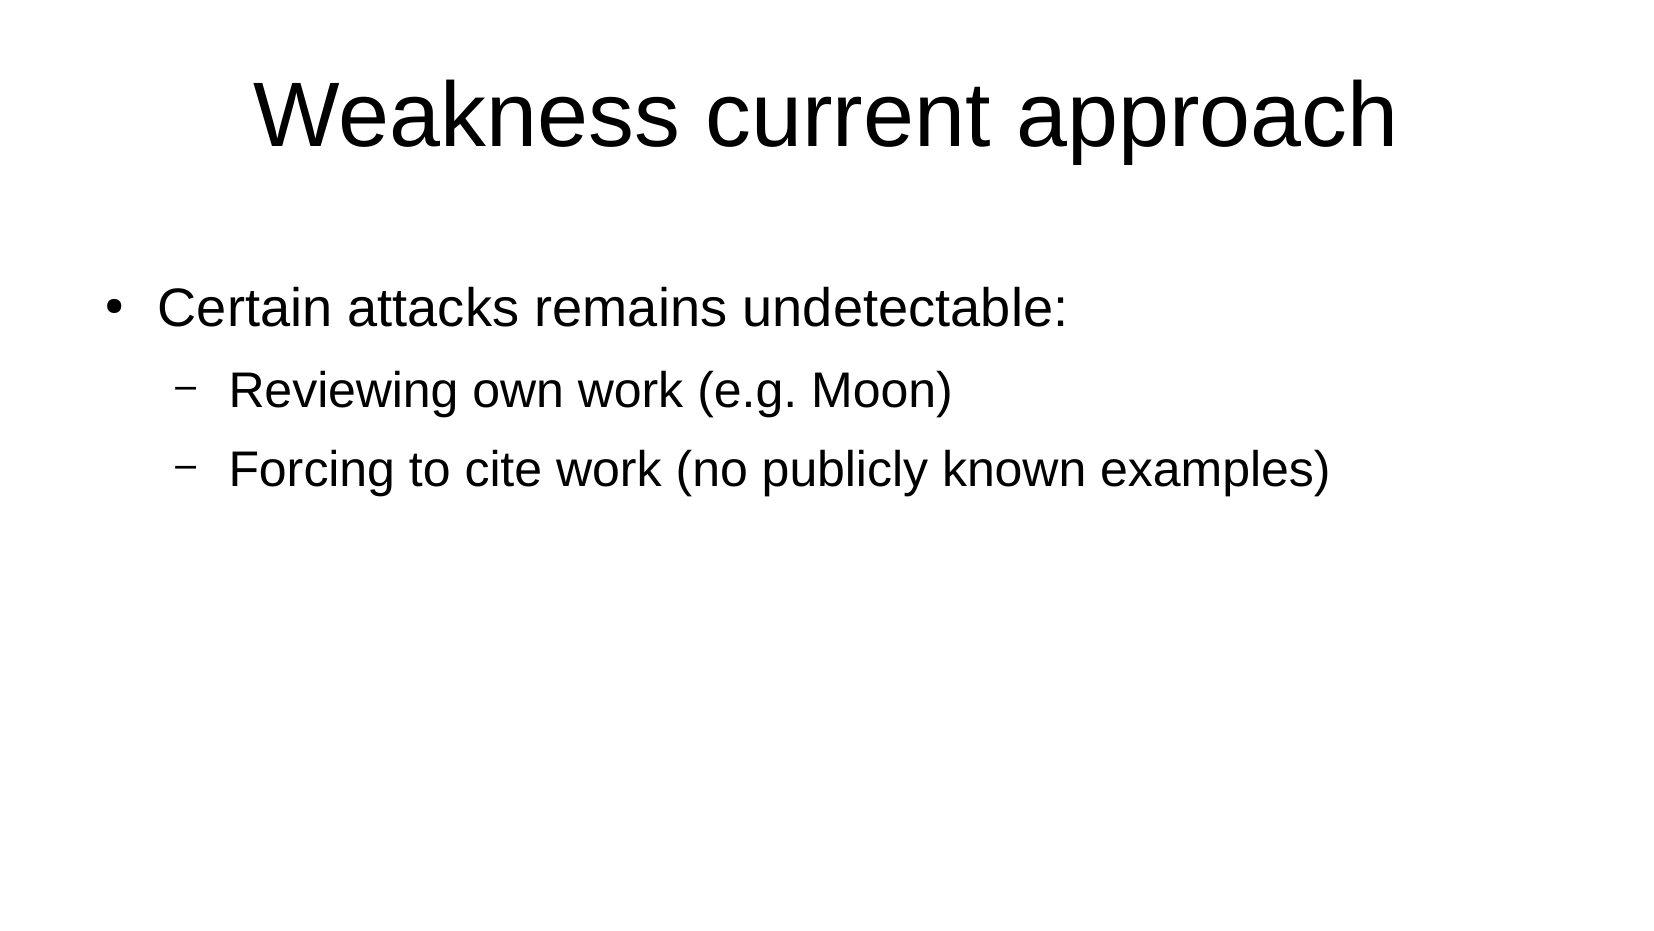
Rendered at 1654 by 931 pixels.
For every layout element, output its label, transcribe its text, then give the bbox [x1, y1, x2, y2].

title Weakness current approach [82, 12, 1571, 218]
list Certain attacks remains undetectable: Reviewing own work (e.g. Moon) Forcing to cite work (no publicly known examples) [86, 277, 1576, 818]
